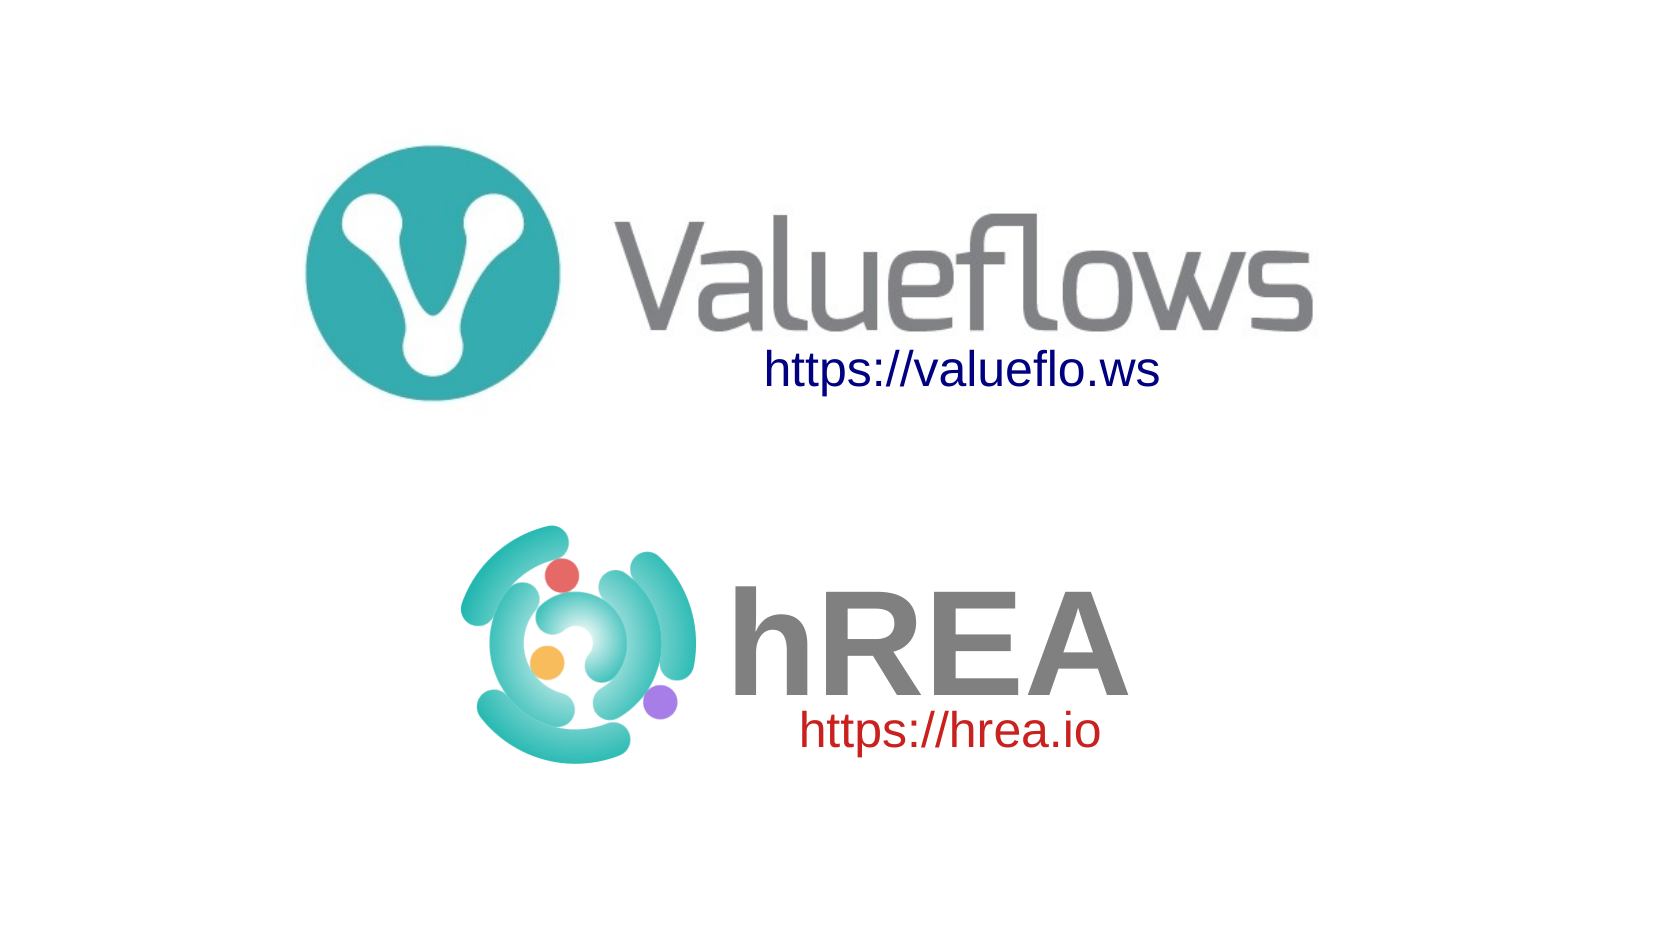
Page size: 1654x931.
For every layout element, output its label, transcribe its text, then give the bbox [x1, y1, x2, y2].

text_box https://hrea.io [710, 695, 1191, 795]
text_box https://valueflo.ws [722, 333, 1203, 433]
picture [455, 523, 696, 764]
text_box hREA [710, 552, 1251, 748]
picture [270, 107, 1351, 433]
